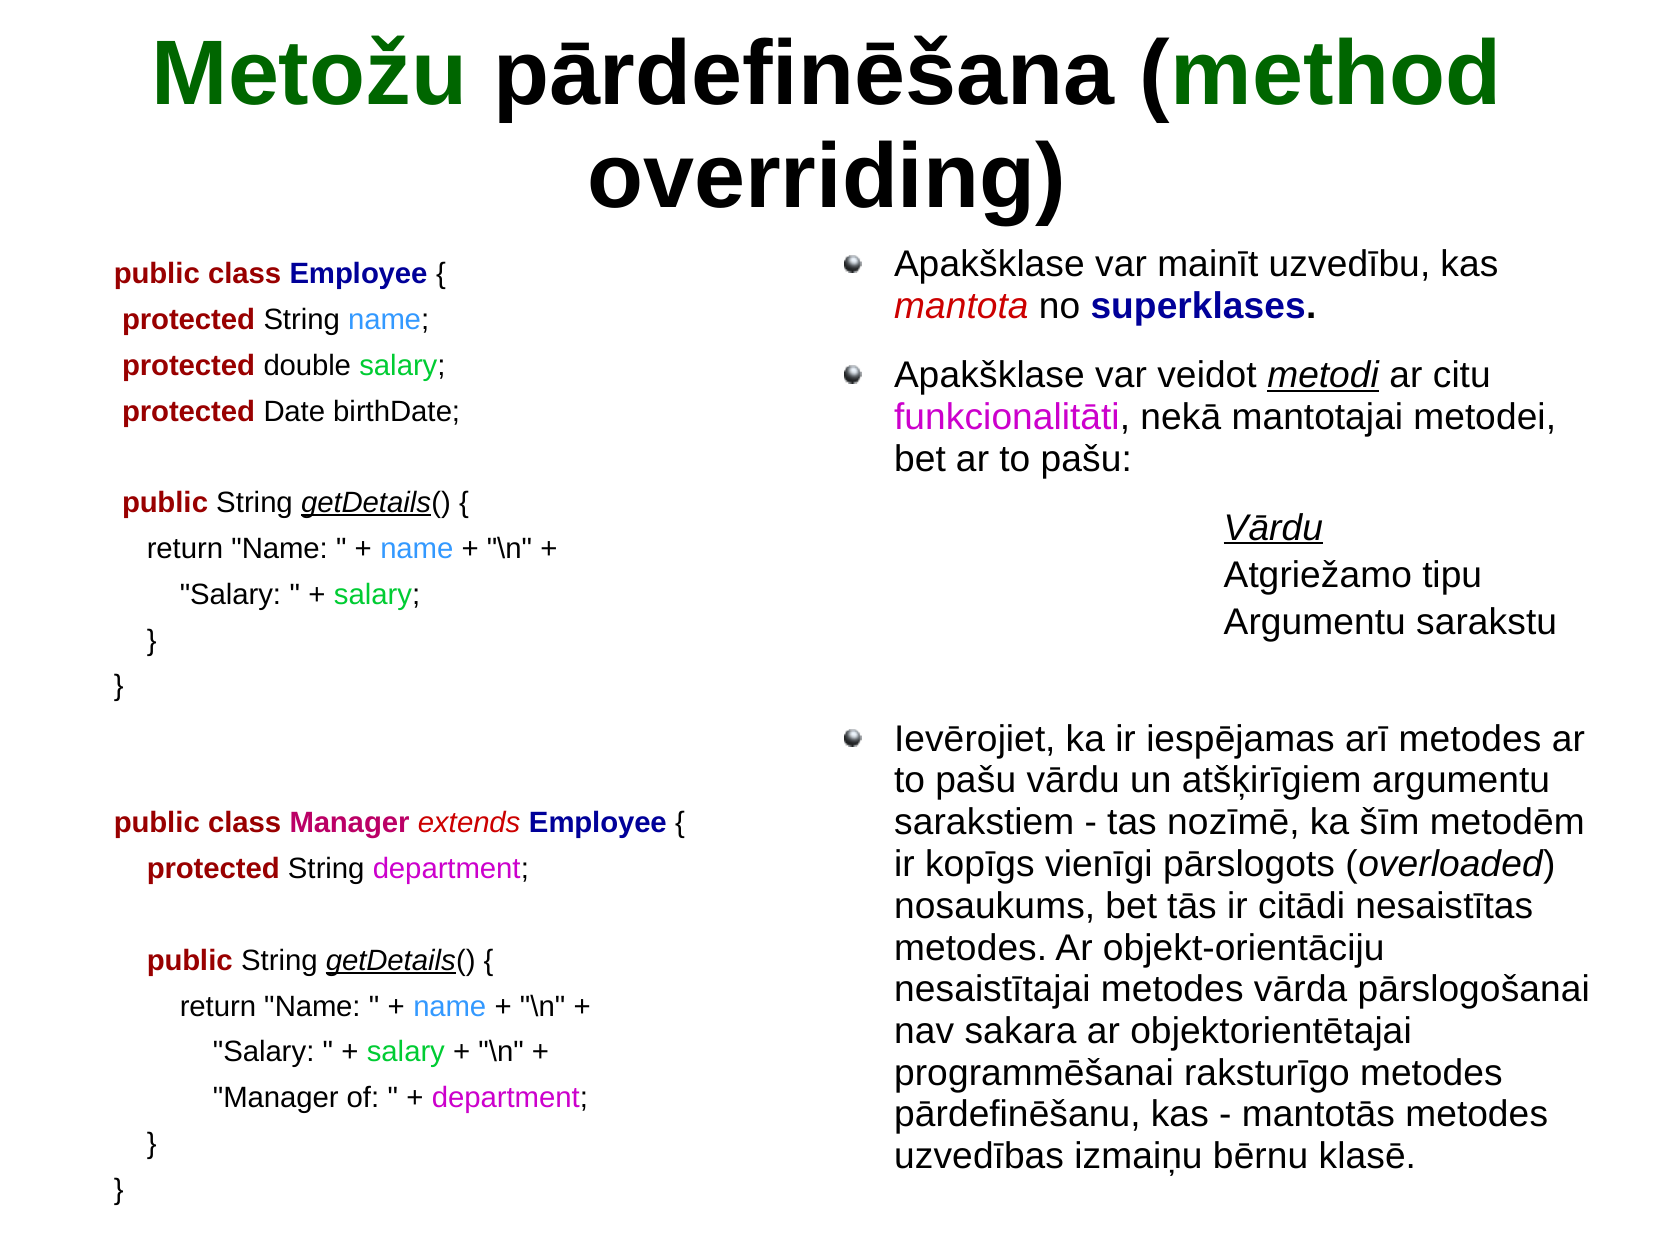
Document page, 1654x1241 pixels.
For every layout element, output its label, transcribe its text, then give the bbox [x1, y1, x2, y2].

list Apakšklase var mainīt uzvedību, kas mantota no superklases. Apakšklase var veidot metodi ar citu funkcionalitāti, nekā mantotajai metodei, bet ar to pašu: Vārdu Atgriežamo tipu Argumentu sarakstu Ievērojiet, ka ir iespējamas arī metodes ar to pašu vārdu un atšķirīgiem argumentu sarakstiem - tas nozīmē, ka šīm metodēm ir kopīgs vienīgi pārslogots (overloaded) nosaukums, bet tās ir citādi nesaistītas metodes. Ar objekt-orientāciju nesaistītajai metodes vārda pārslogošanai nav sakara ar objektorientētajai programmēšanai raksturīgo metodes pārdefinēšanu, kas - mantotās metodes uzvedības izmaiņu bērnu klasē. [828, 242, 1592, 1193]
title Metožu pārdefinēšana (method overriding) [82, 20, 1571, 228]
list public class Employee { protected String name; protected double salary; protected Date birthDate; public String getDetails() { return "Name: " + name + "\n" + "Salary: " + salary; } } public class Manager extends Employee { protected String department; public String getDetails() { return "Name: " + name + "\n" + "Salary: " + salary + "\n" + "Manager of: " + department; } } [82, 257, 813, 1222]
